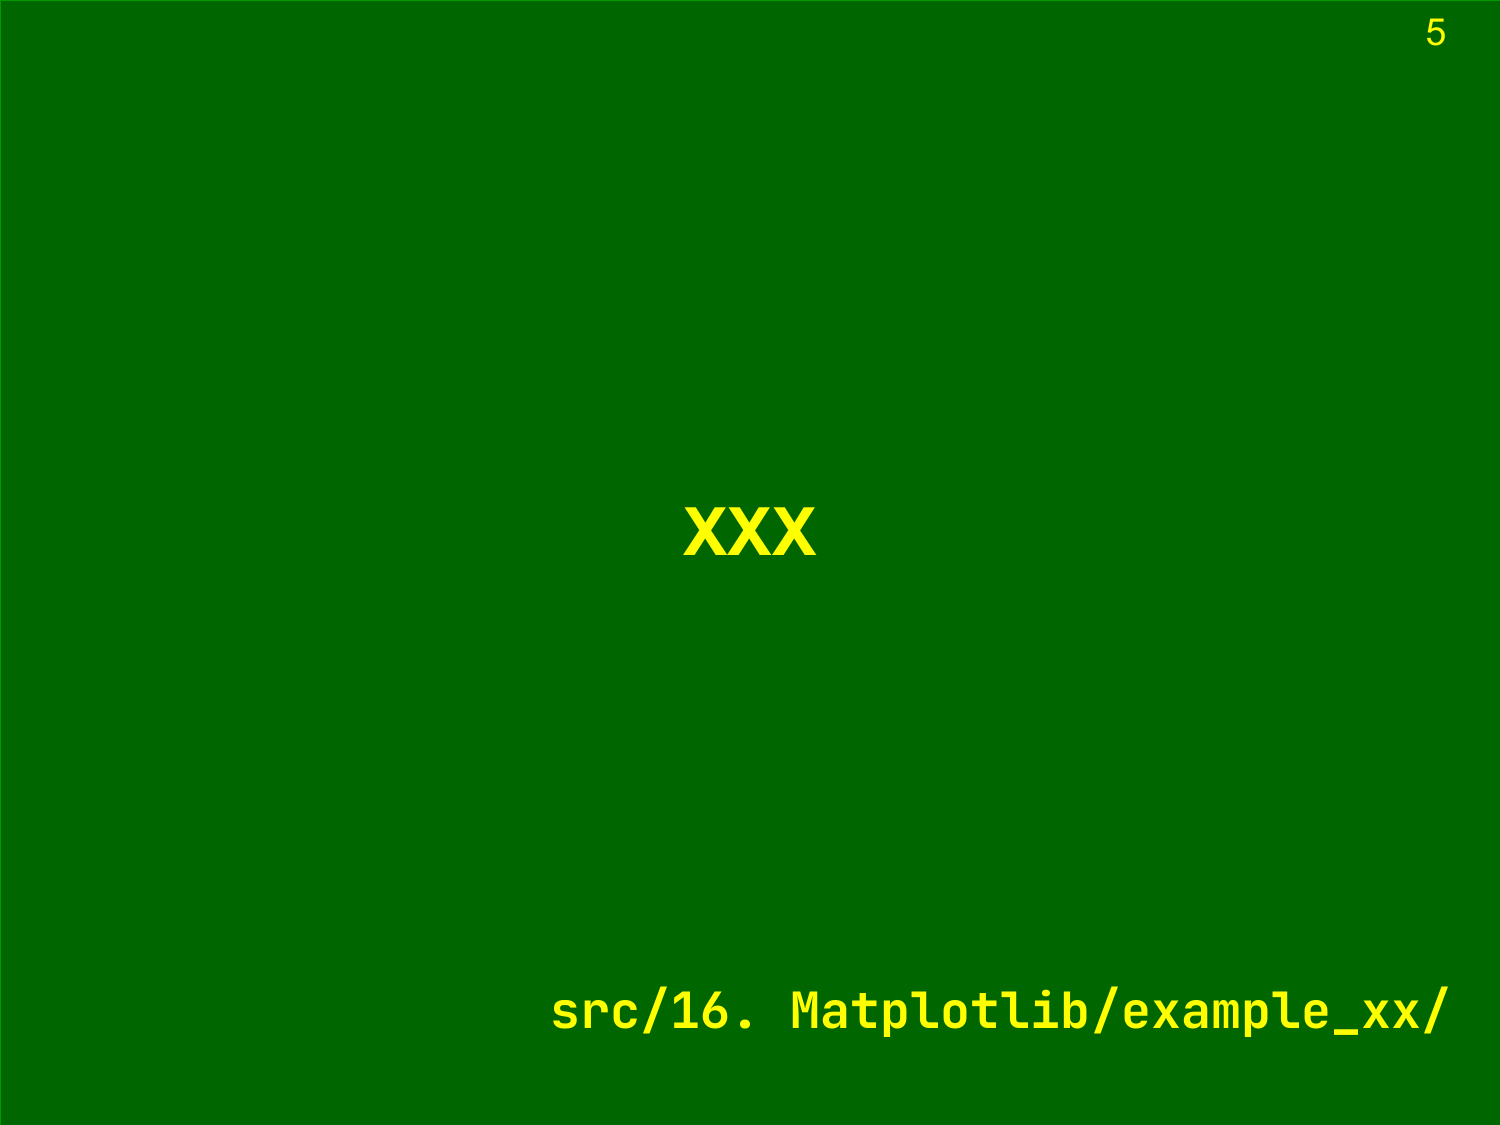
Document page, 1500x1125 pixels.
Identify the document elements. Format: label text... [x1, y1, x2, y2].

title XXX [75, 419, 1426, 645]
title src/16. Matplotlib/example_xx/ [20, 898, 1451, 1123]
